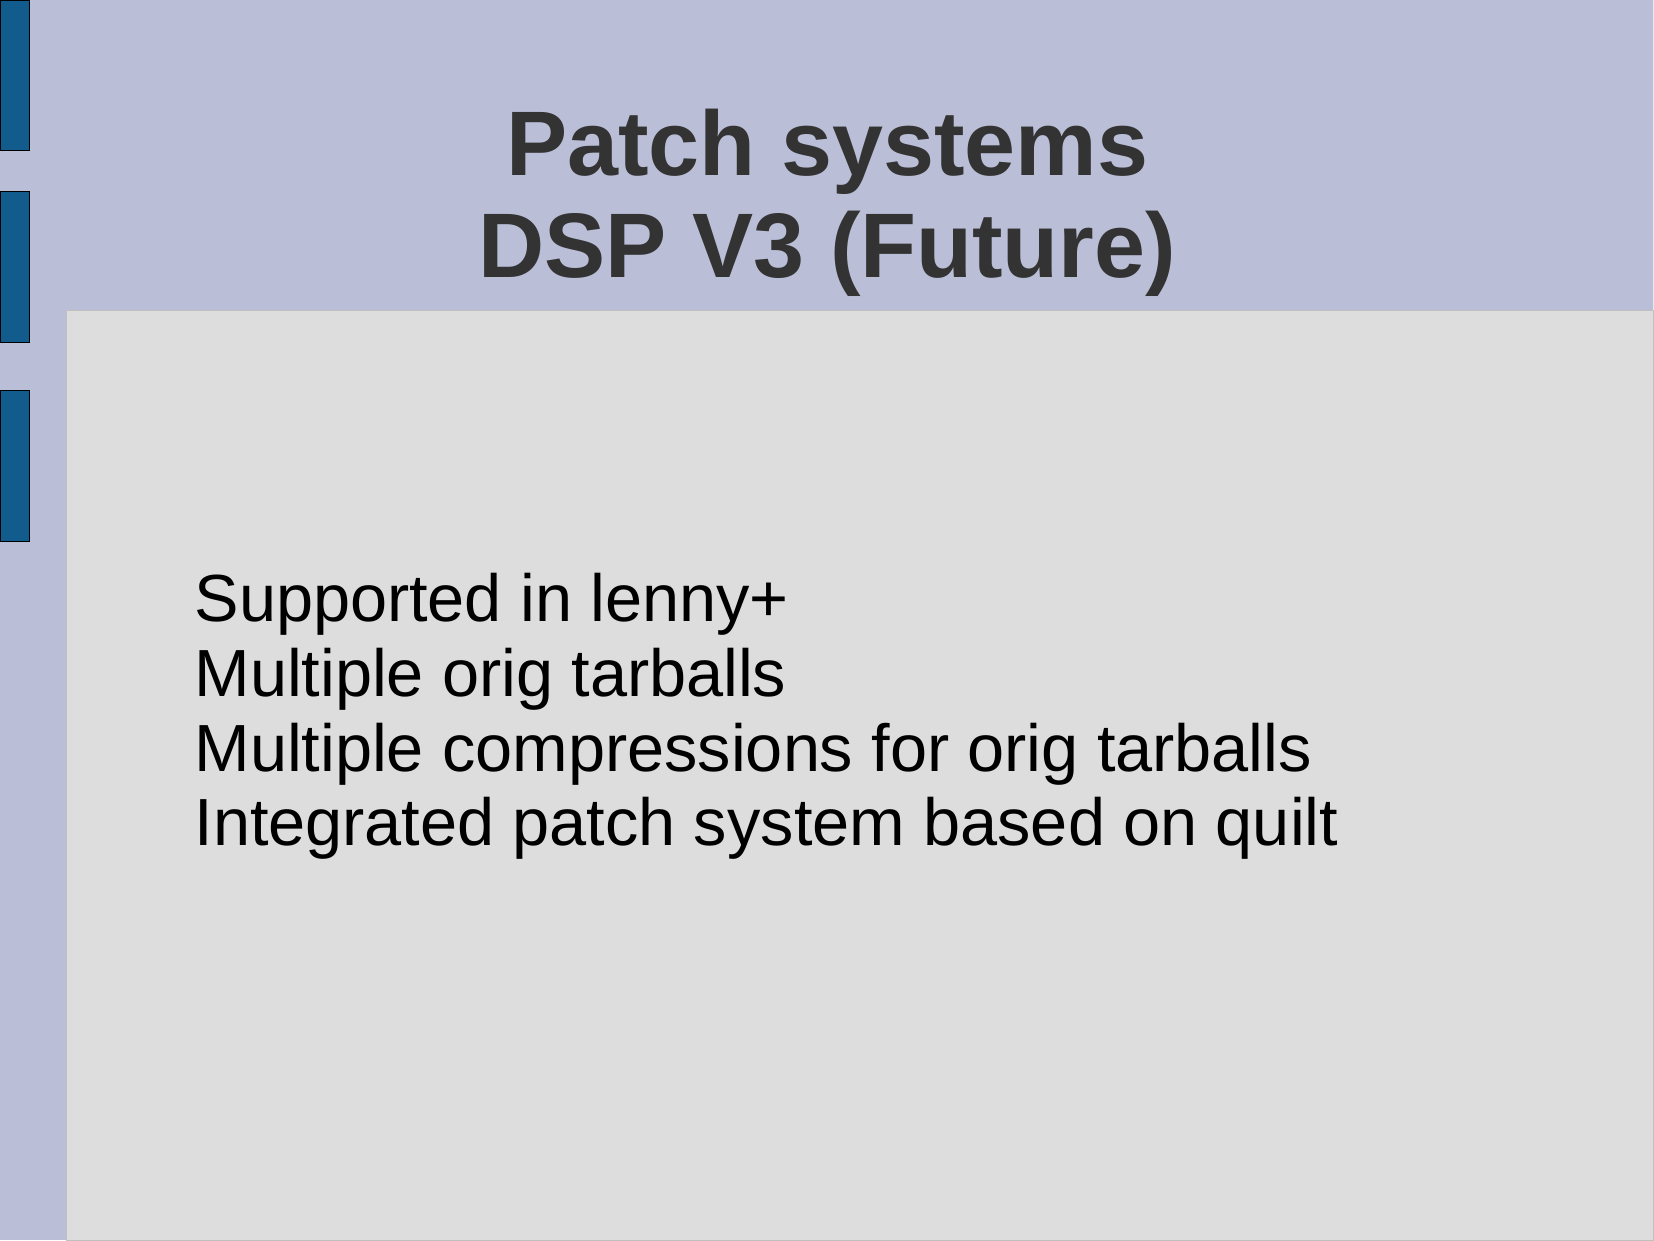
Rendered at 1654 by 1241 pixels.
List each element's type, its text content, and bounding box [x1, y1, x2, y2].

title Patch systems DSP V3 (Future) [121, 91, 1534, 299]
list Supported in lenny+ Multiple orig tarballs Multiple compressions for orig tarballs Integrated patch system based on quilt [177, 561, 1503, 1014]
